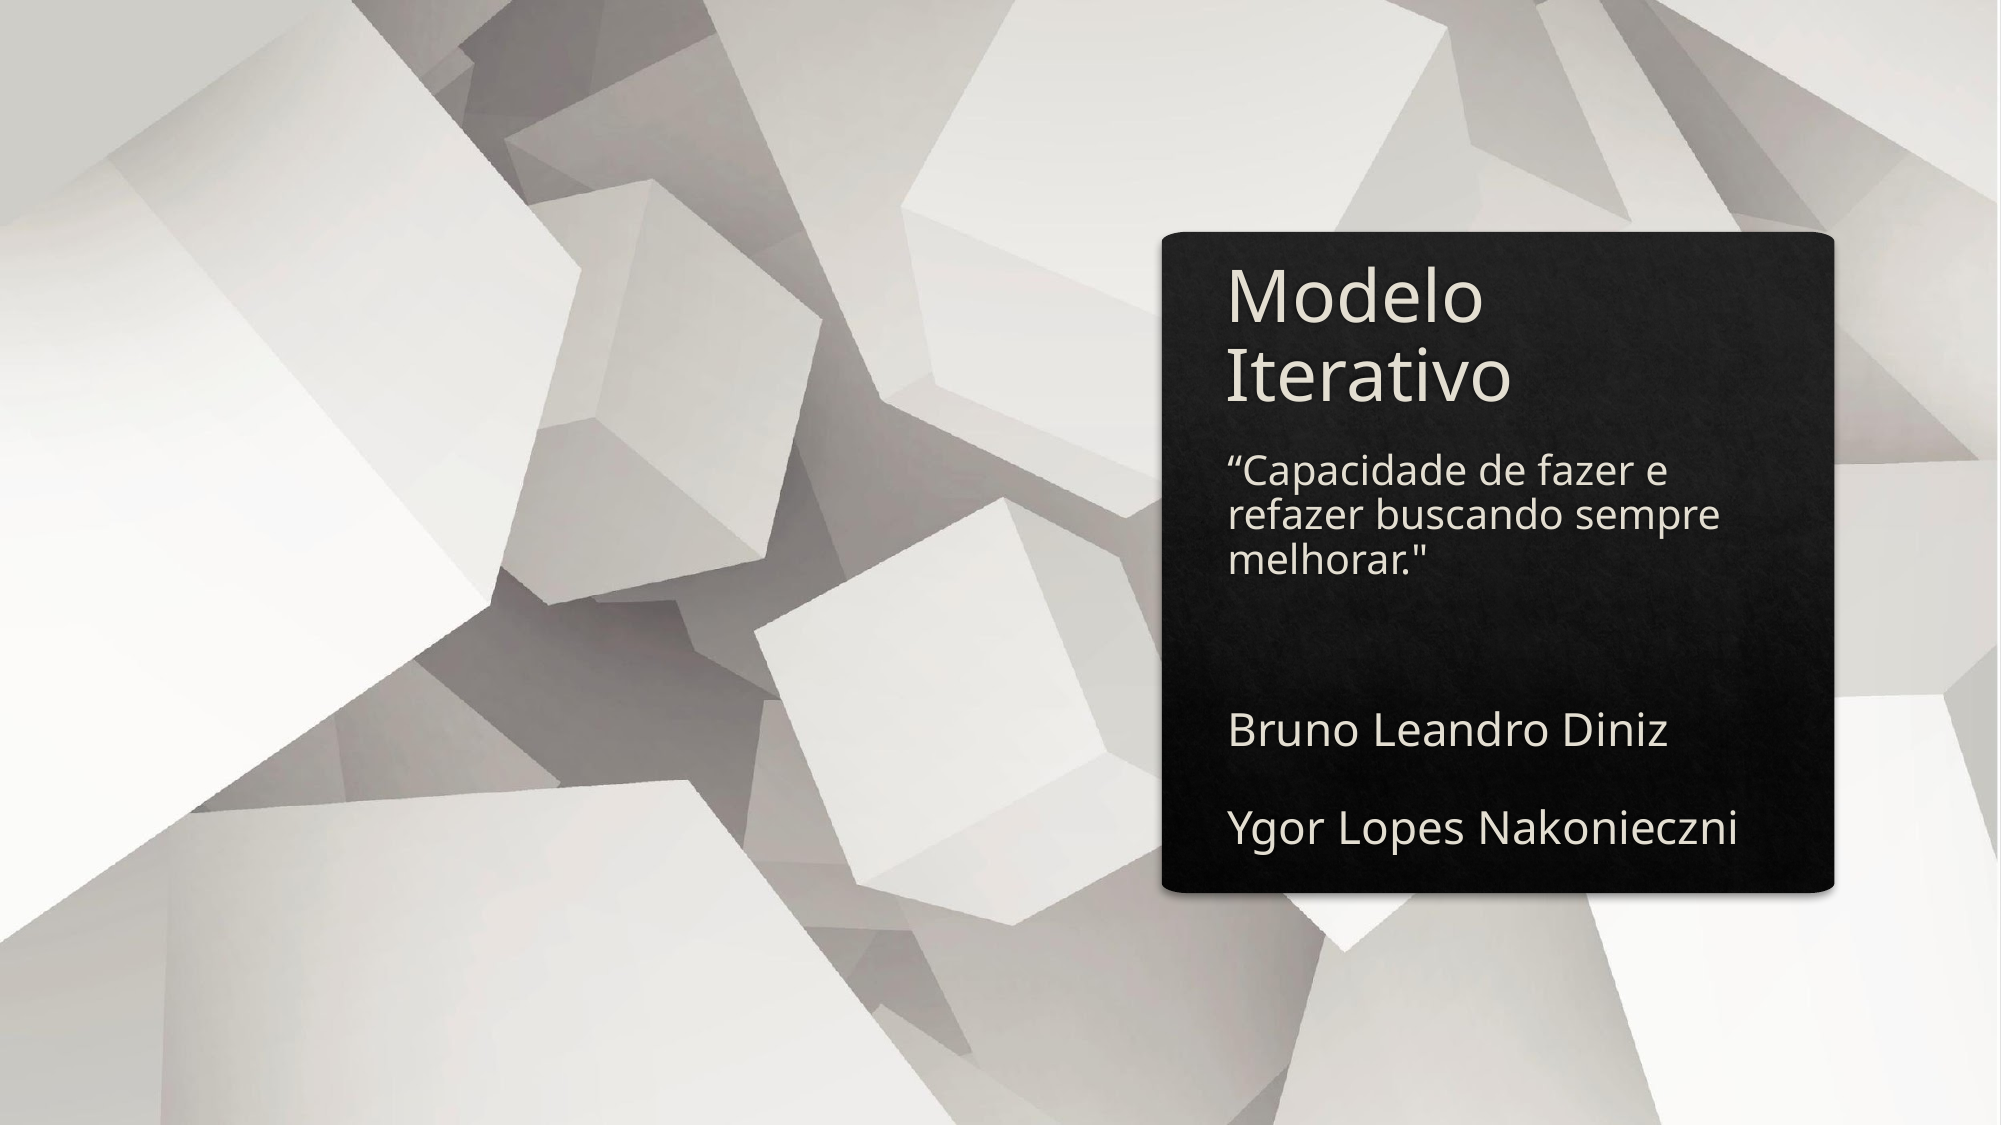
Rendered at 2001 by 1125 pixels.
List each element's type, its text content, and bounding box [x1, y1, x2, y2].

picture [0, 0, 2001, 1125]
text_box [1161, 231, 1835, 894]
title Modelo Iterativo [1210, 244, 1783, 425]
title “Capacidade de fazer e refazer buscando sempre melhorar." [1212, 440, 1784, 591]
subtitle Bruno Leandro Diniz Ygor Lopes Nakonieczni [1212, 698, 1784, 866]
